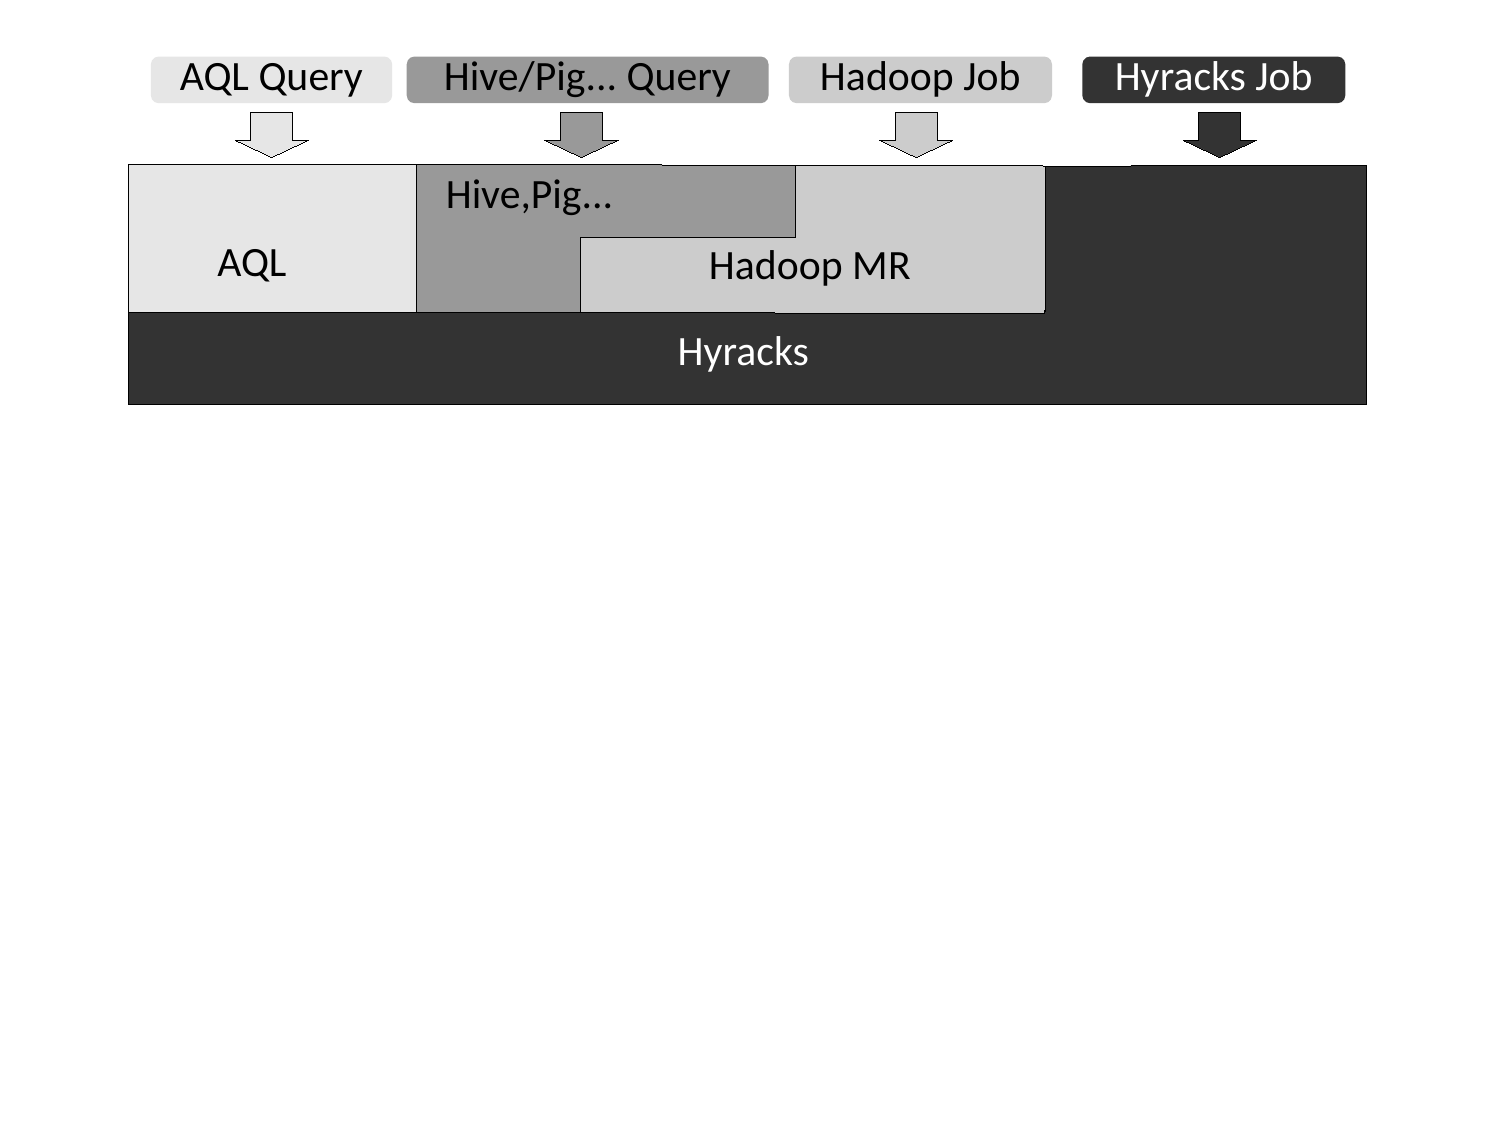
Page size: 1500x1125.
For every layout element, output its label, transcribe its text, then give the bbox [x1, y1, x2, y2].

text_box [544, 112, 619, 158]
text_box Hive/Pig... Query [406, 56, 769, 104]
text_box Hyracks Job [1082, 56, 1346, 104]
text_box [879, 112, 953, 158]
text_box Hive,Pig... [431, 169, 670, 234]
text_box AQL [202, 237, 330, 301]
text_box [235, 112, 309, 158]
text_box Hyracks [662, 327, 861, 391]
text_box Hadoop MR [694, 240, 964, 305]
text_box [128, 164, 1367, 405]
text_box Hadoop Job [788, 56, 1053, 104]
text_box AQL Query [150, 56, 393, 104]
text_box [1183, 112, 1257, 158]
